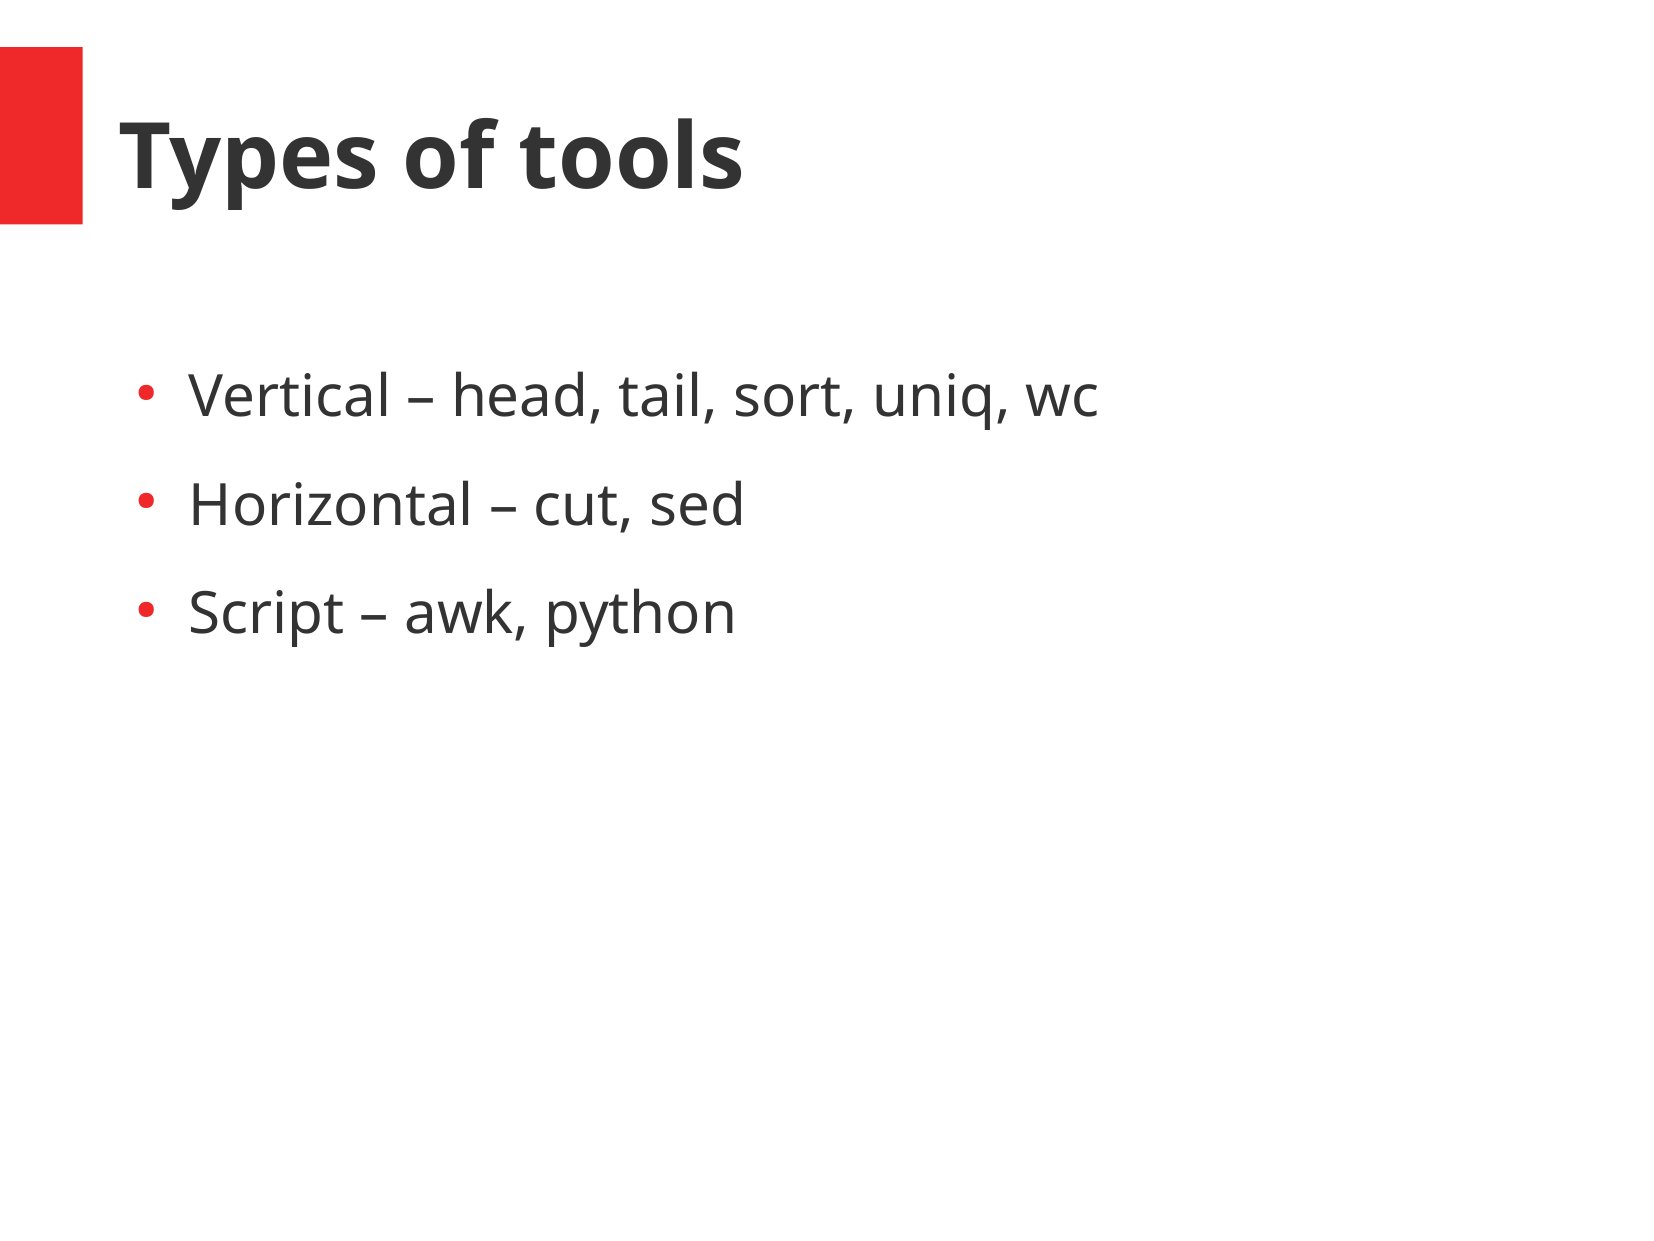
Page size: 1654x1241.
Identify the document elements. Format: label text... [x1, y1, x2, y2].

list Vertical – head, tail, sort, uniq, wc Horizontal – cut, sed Script – awk, python [118, 354, 1536, 1074]
title Types of tools [118, 49, 1571, 257]
